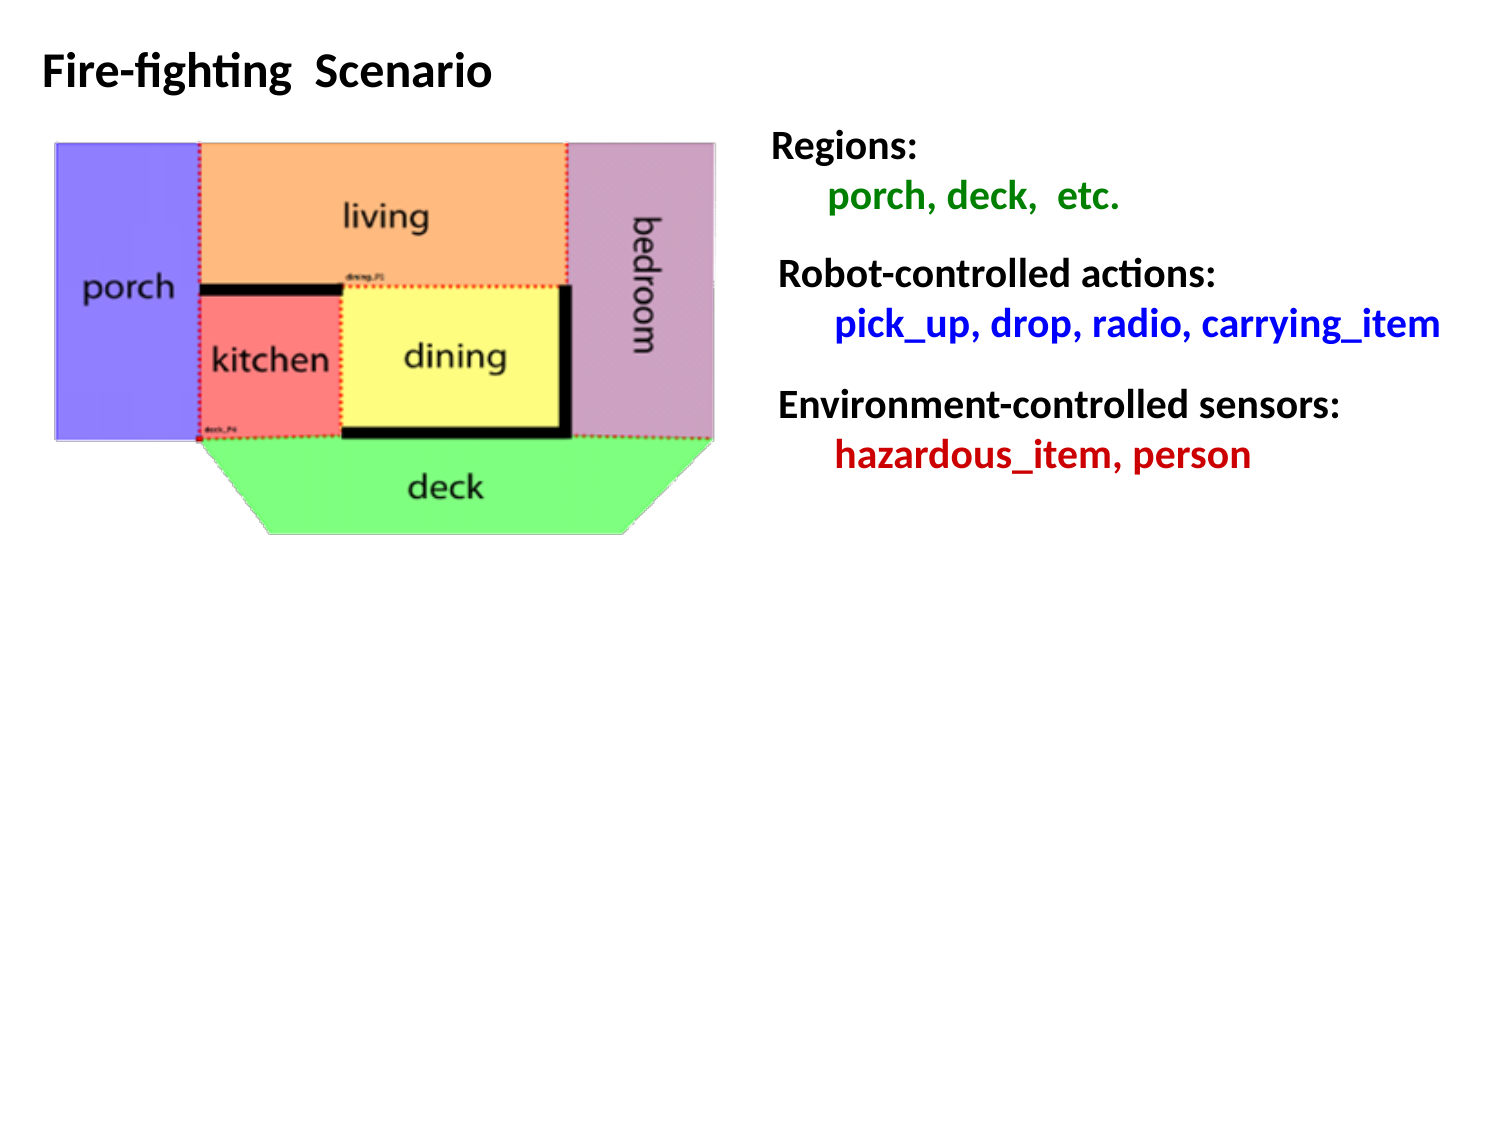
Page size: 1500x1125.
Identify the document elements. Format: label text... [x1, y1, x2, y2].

text_box Environment-controlled sensors: hazardous_item, person [763, 369, 1394, 485]
text_box Regions: porch, deck, etc. [756, 110, 1157, 226]
text_box Fire-fighting Scenario [27, 29, 509, 105]
picture [44, 133, 727, 547]
text_box Robot-controlled actions: pick_up, drop, radio, carrying_item [763, 238, 1457, 354]
